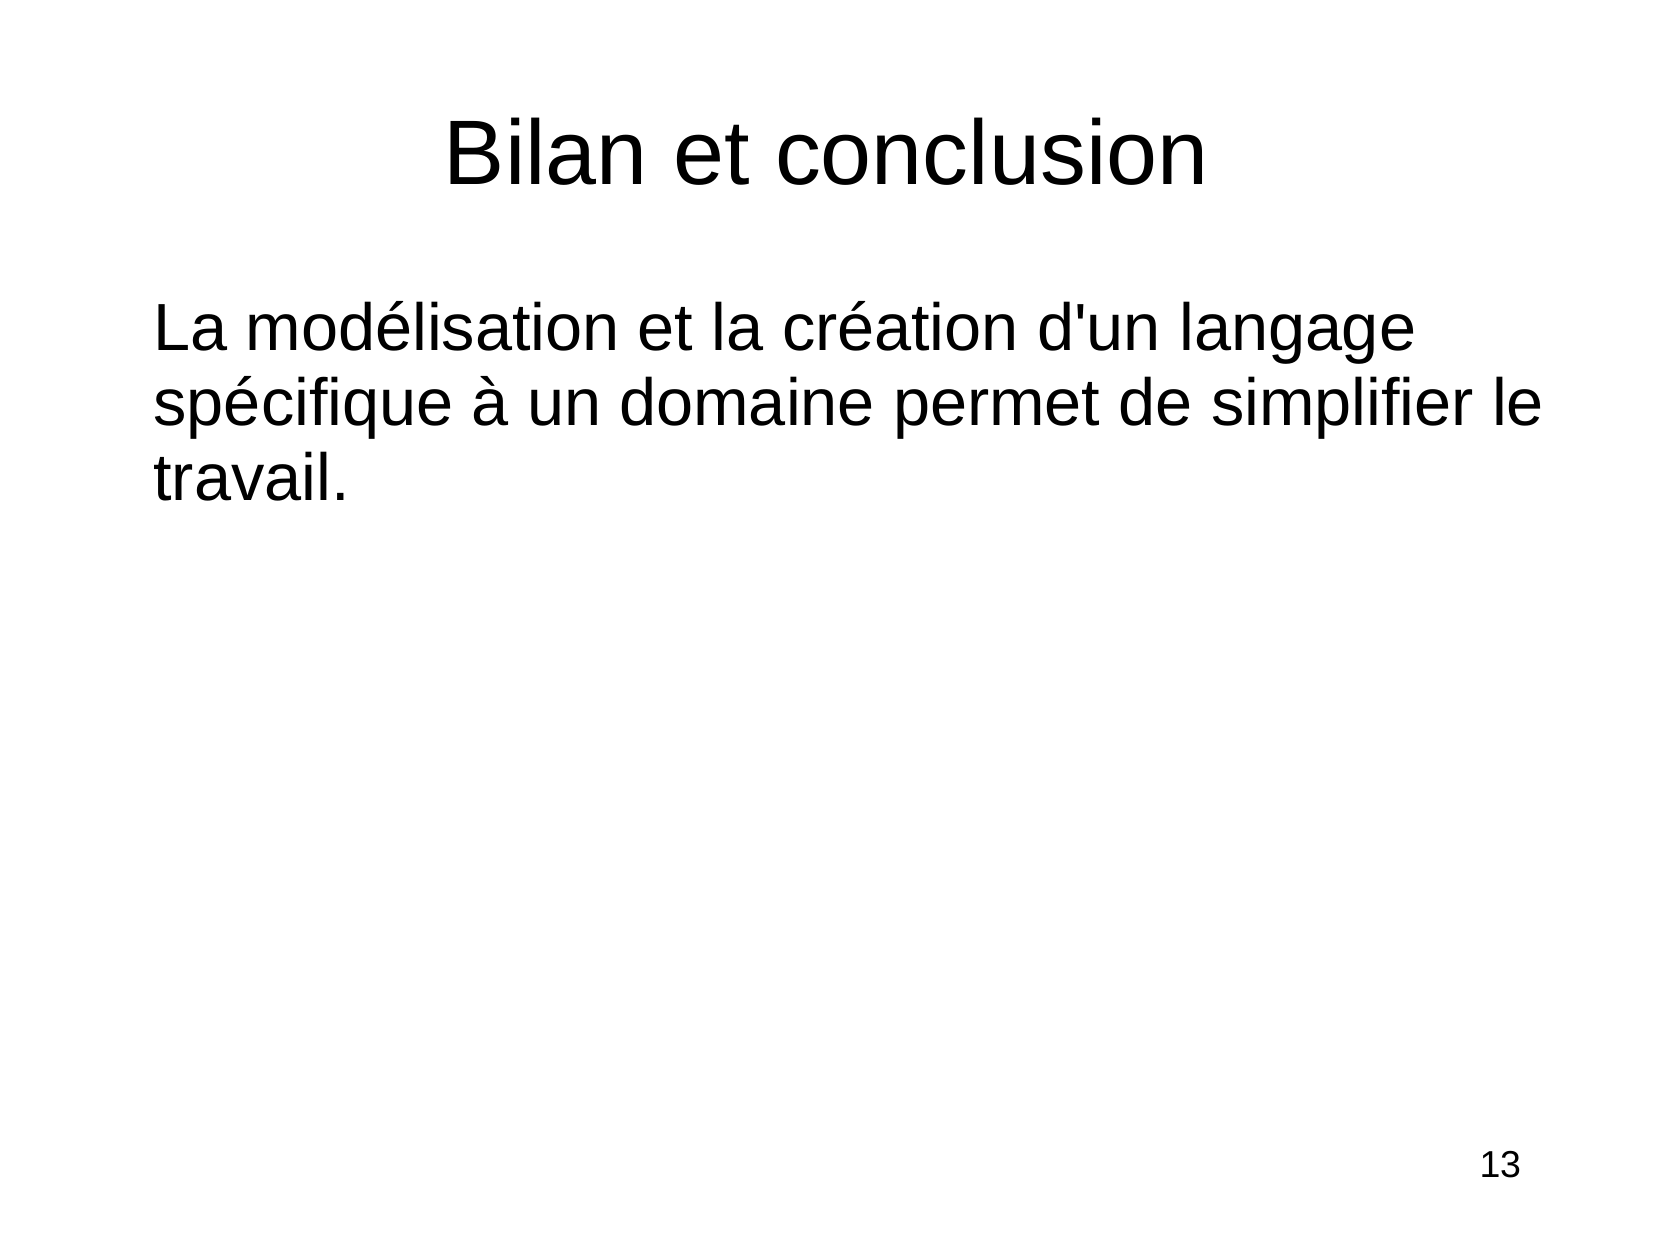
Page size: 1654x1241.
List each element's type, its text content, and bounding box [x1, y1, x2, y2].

list La modélisation et la création d'un langage spécifique à un domaine permet de simplifier le travail. [82, 290, 1571, 1010]
title Bilan et conclusion [82, 49, 1571, 257]
